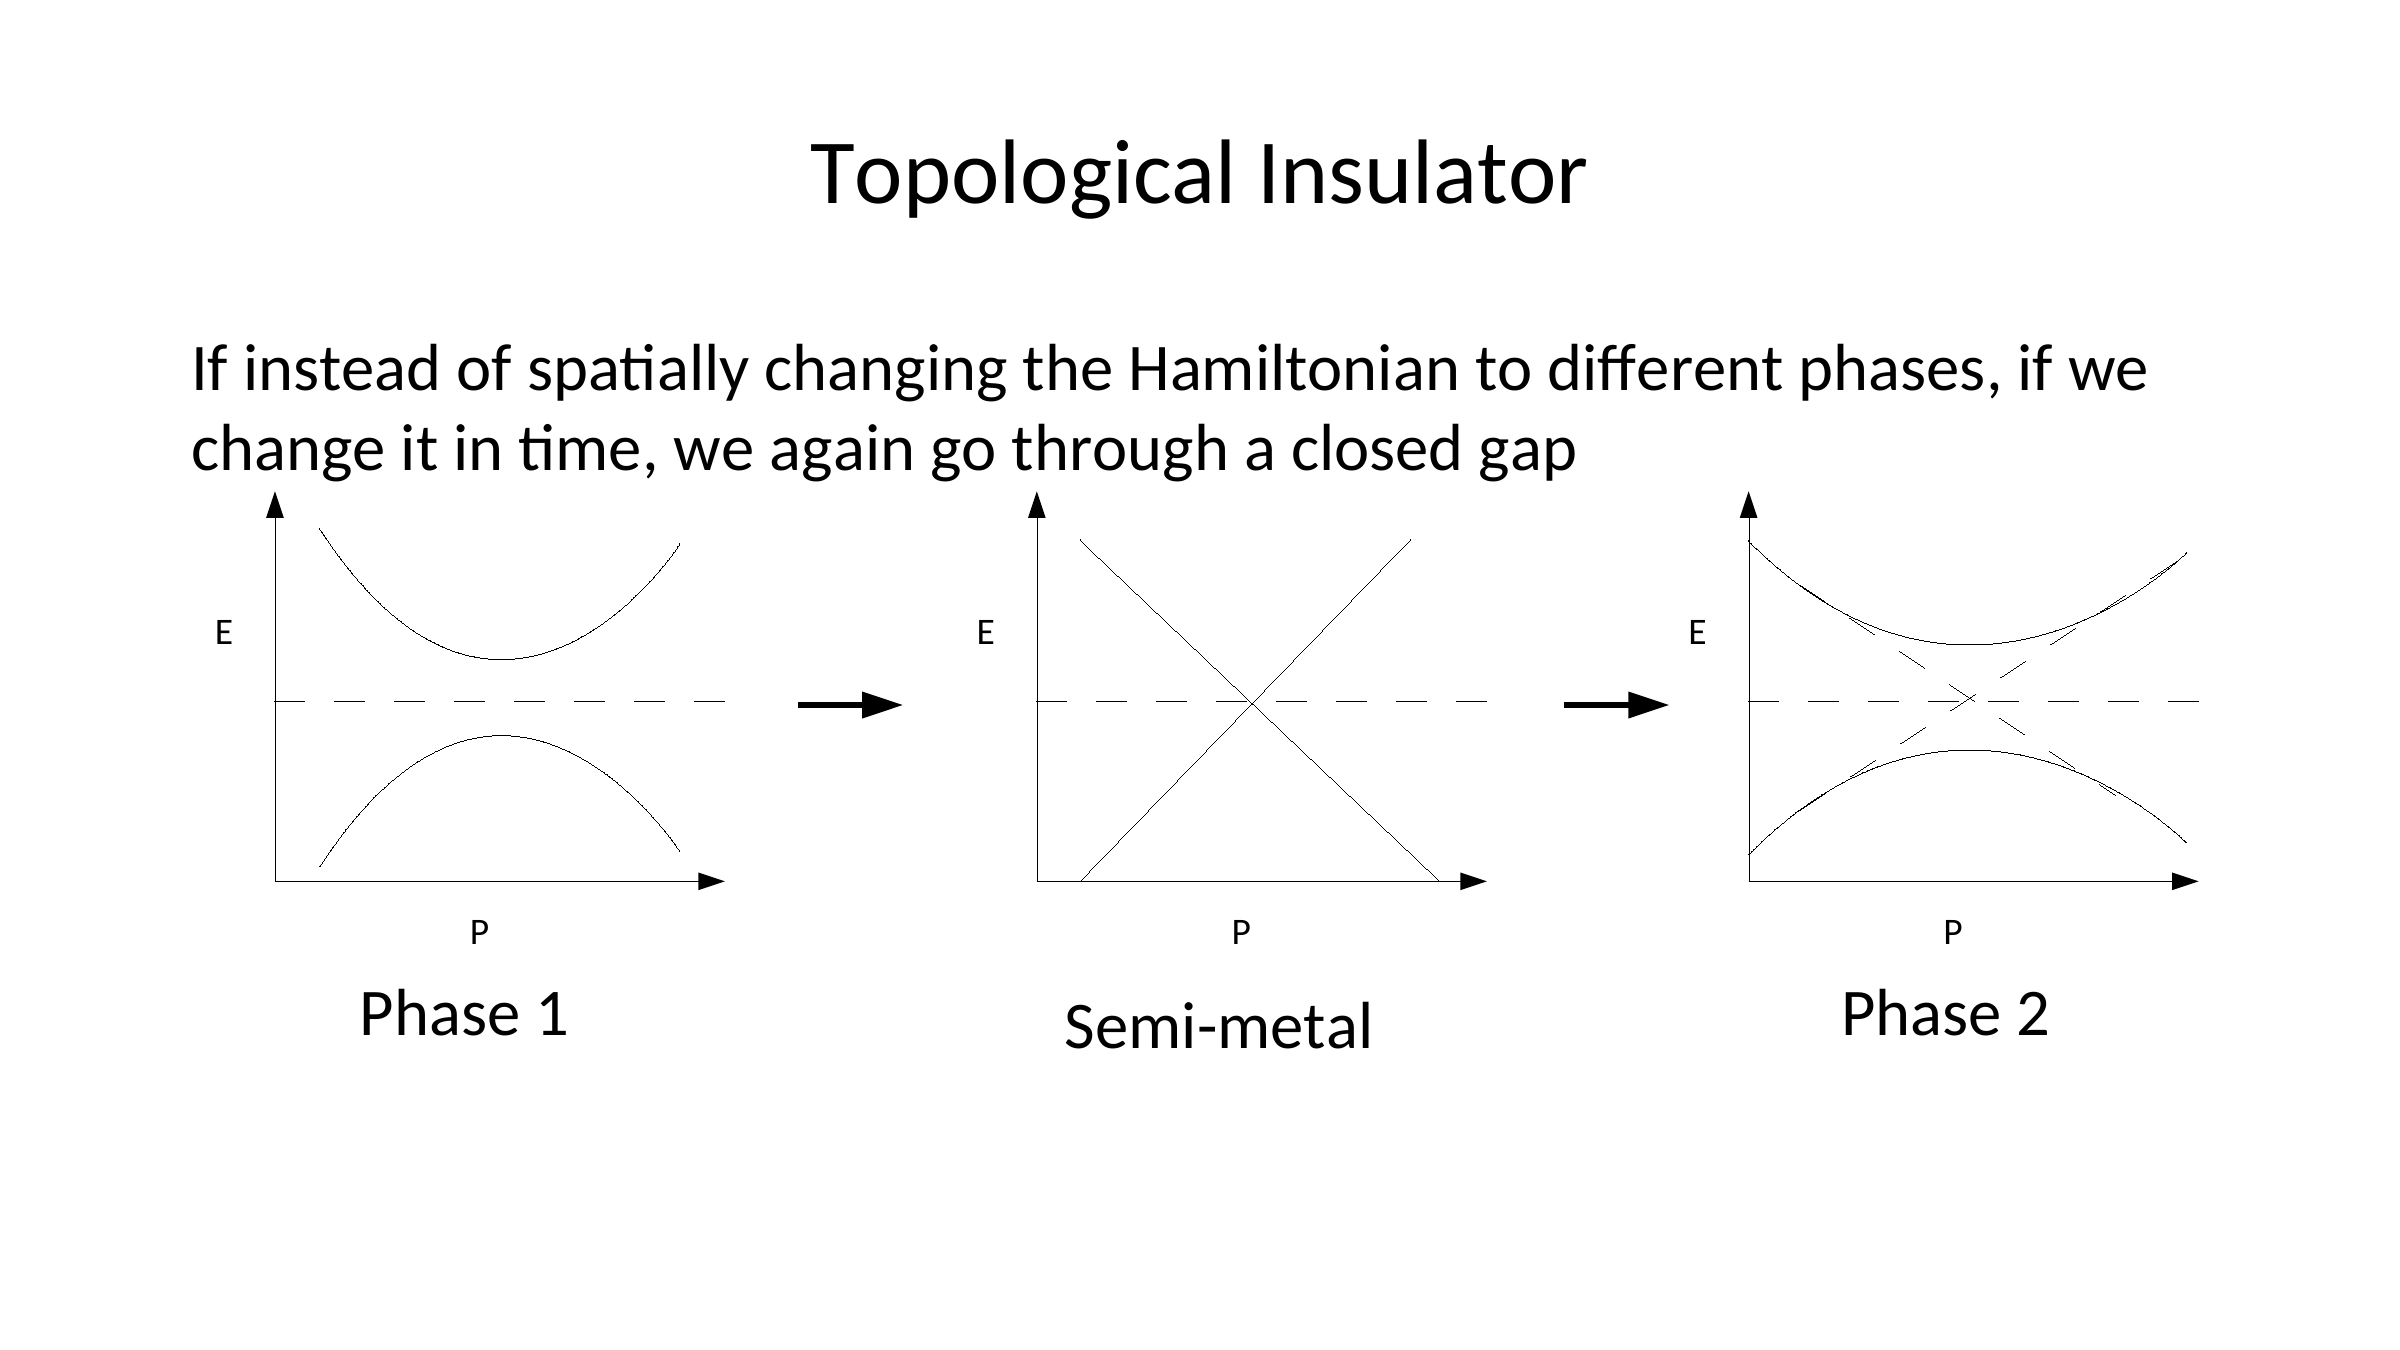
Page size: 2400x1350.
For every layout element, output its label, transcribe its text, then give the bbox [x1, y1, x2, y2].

text_box P [454, 899, 665, 960]
list If instead of spatially changing the Hamiltonian to different phases, if we change it in time, we again go through a closed gap [120, 315, 2296, 1207]
text_box P [1216, 899, 1427, 960]
text_box Semi-metal [1050, 975, 1426, 1139]
text_box E [199, 599, 275, 660]
text_box Phase 1 [345, 960, 811, 1056]
text_box P [1928, 899, 2139, 960]
text_box E [961, 599, 1037, 660]
text_box Phase 2 [1826, 960, 2146, 1126]
text_box E [1673, 599, 1749, 660]
title Topological Insulator [120, 53, 2280, 280]
